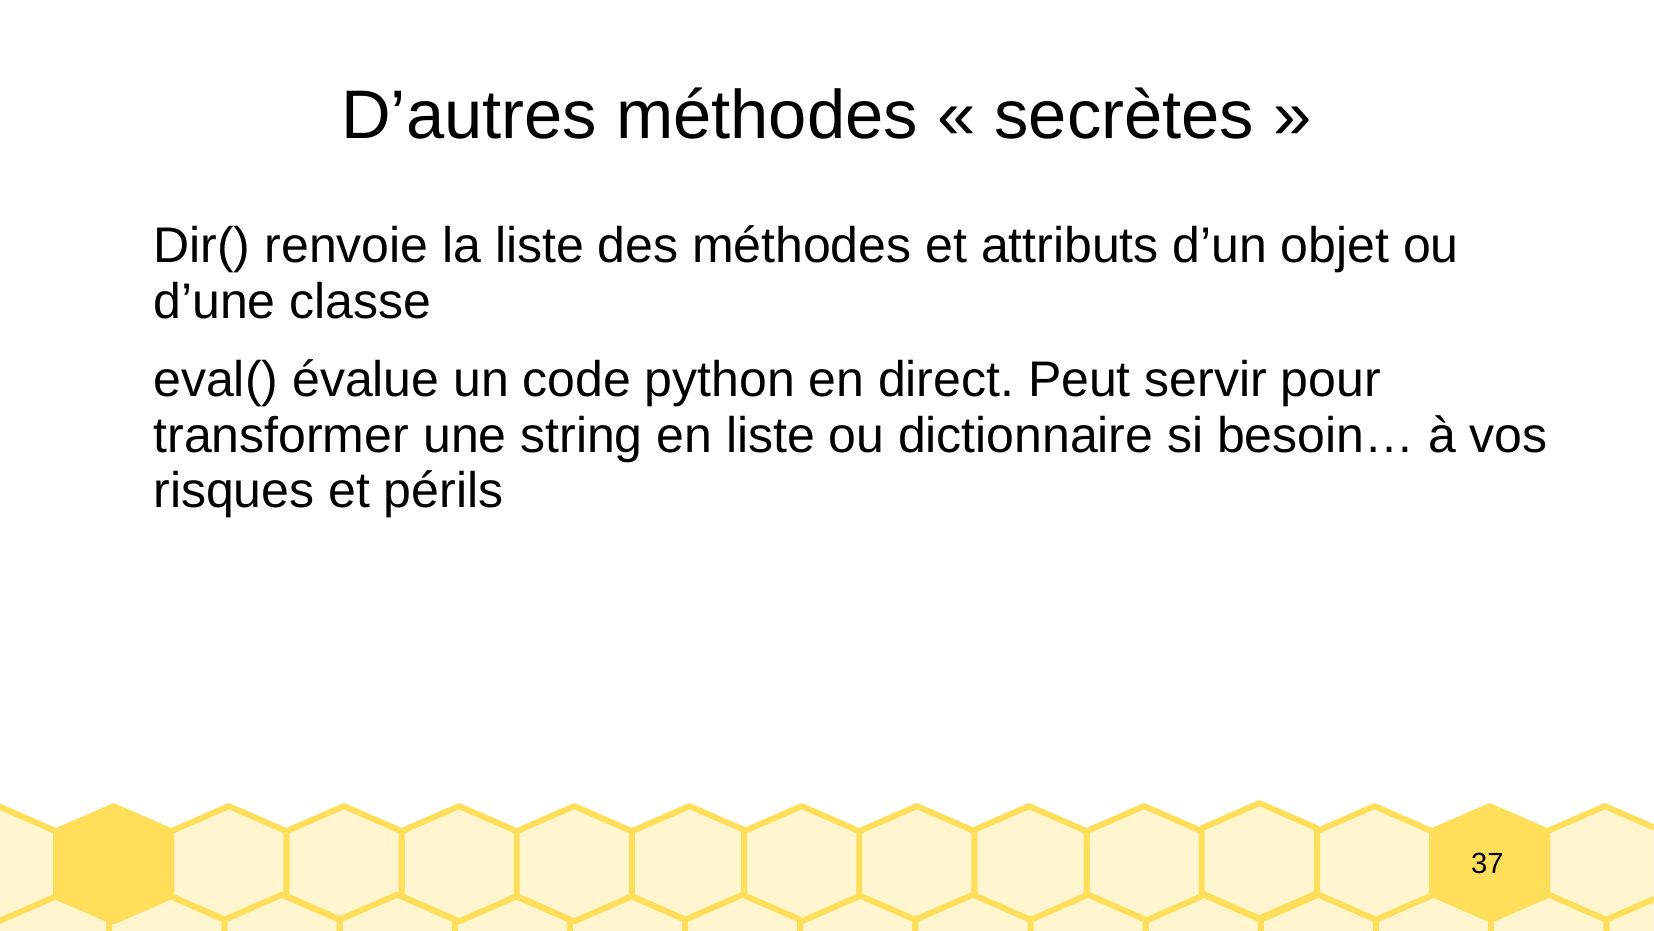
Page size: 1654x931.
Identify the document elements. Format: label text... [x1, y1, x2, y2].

list Dir() renvoie la liste des méthodes et attributs d’un objet ou d’une classe eval() évalue un code python en direct. Peut servir pour transformer une string en liste ou dictionnaire si besoin… à vos risques et périls [82, 217, 1571, 758]
title D’autres méthodes « secrètes » [82, 37, 1571, 193]
